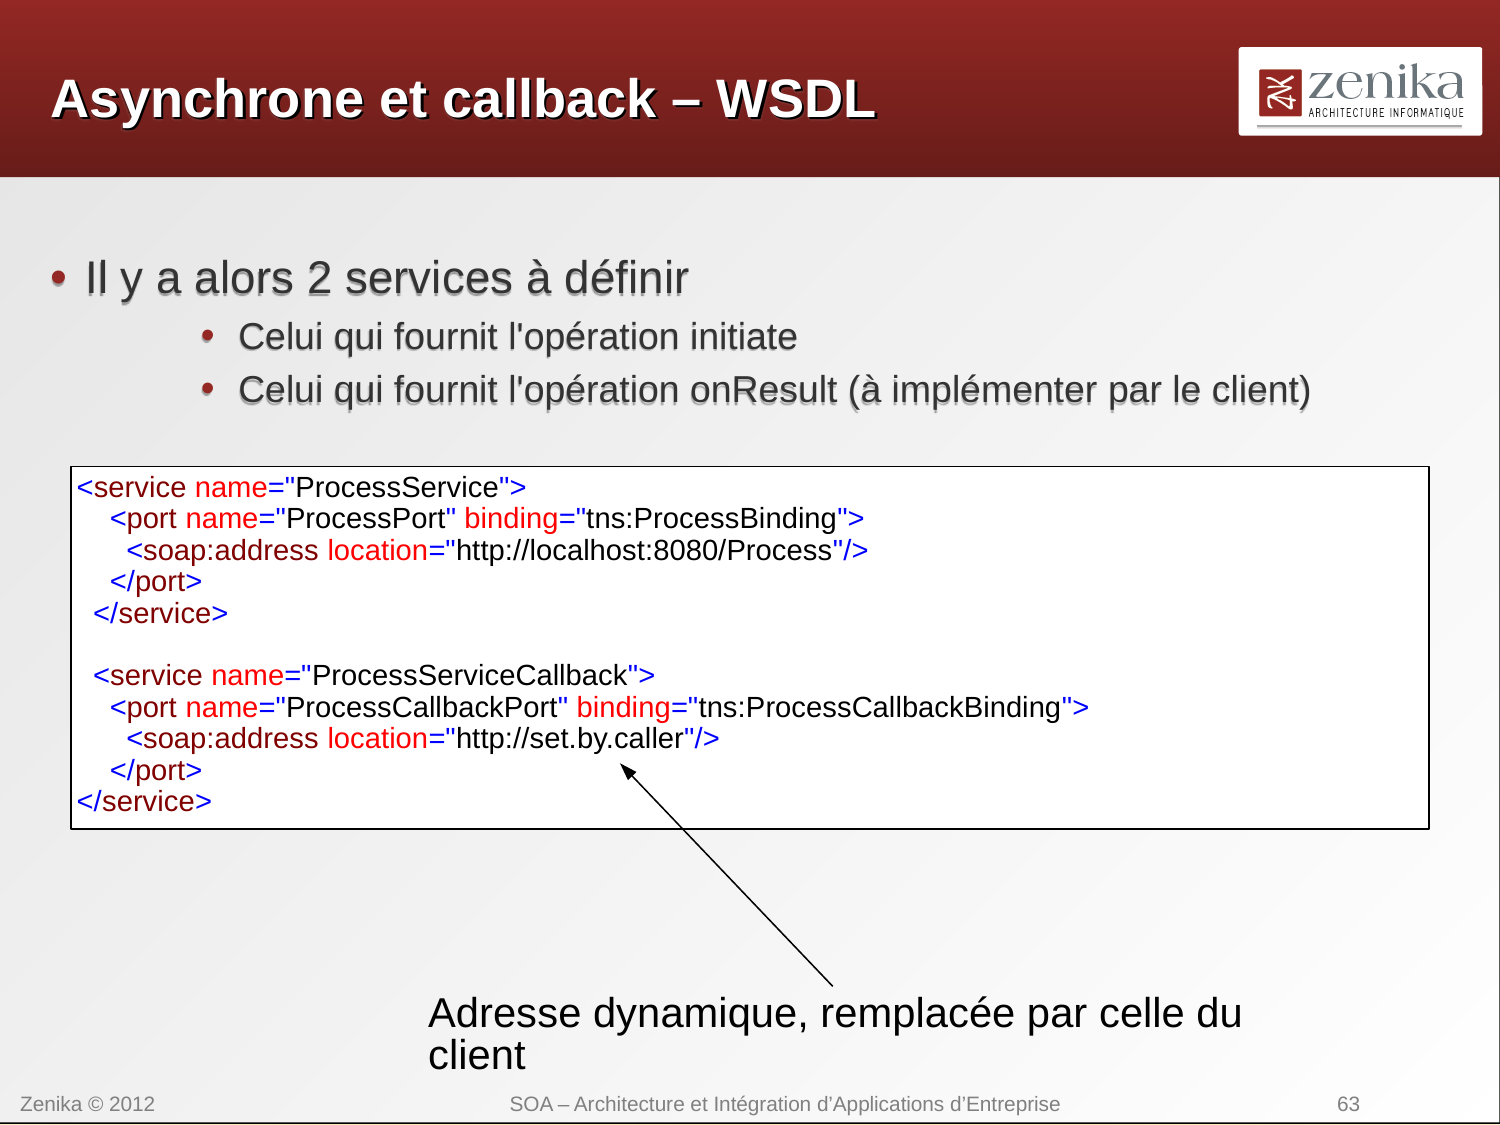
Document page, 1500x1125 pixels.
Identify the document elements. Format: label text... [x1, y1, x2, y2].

title Asynchrone et callback – WSDL [50, 22, 1206, 172]
text_box <service name="ProcessService"> <port name="ProcessPort" binding="tns:ProcessBinding"> <soap:address location="http://localhost:8080/Process"/> </port> </service> <service name="ProcessServiceCallback"> <port name="ProcessCallbackPort" binding="tns:ProcessCallbackBinding"> <soap:address location="http://set.by.caller"/> </port> </service> [70, 466, 1430, 829]
text_box Adresse dynamique, remplacée par celle du client [413, 980, 1365, 1042]
subtitle Il y a alors 2 services à définir Celui qui fournit l'opération initiate Celui qui fournit l'opération onResult (à implémenter par le client) [50, 249, 1435, 1079]
